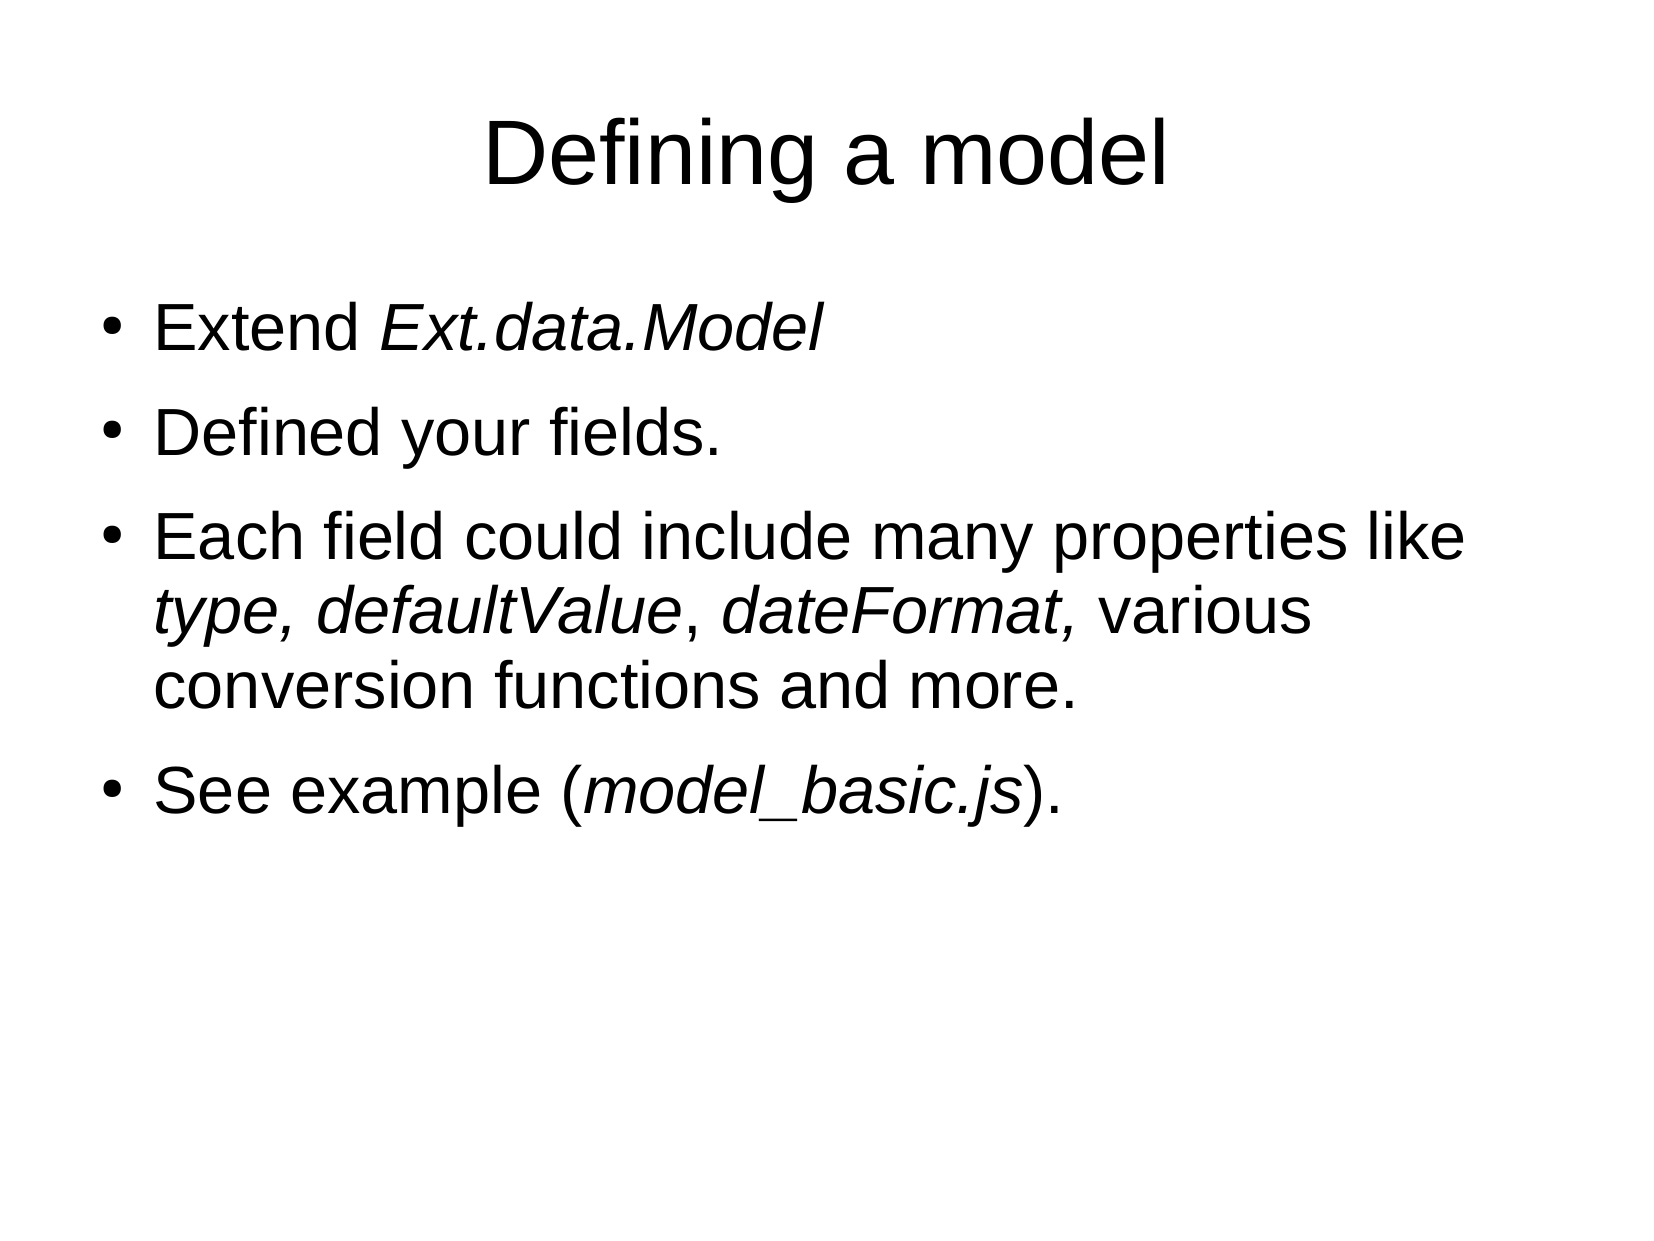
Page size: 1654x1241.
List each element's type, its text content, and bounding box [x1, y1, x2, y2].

list Extend Ext.data.Model Defined your fields. Each field could include many properties like type, defaultValue, dateFormat, various conversion functions and more. See example (model_basic.js). [82, 290, 1538, 1010]
title Defining a model [82, 49, 1571, 257]
